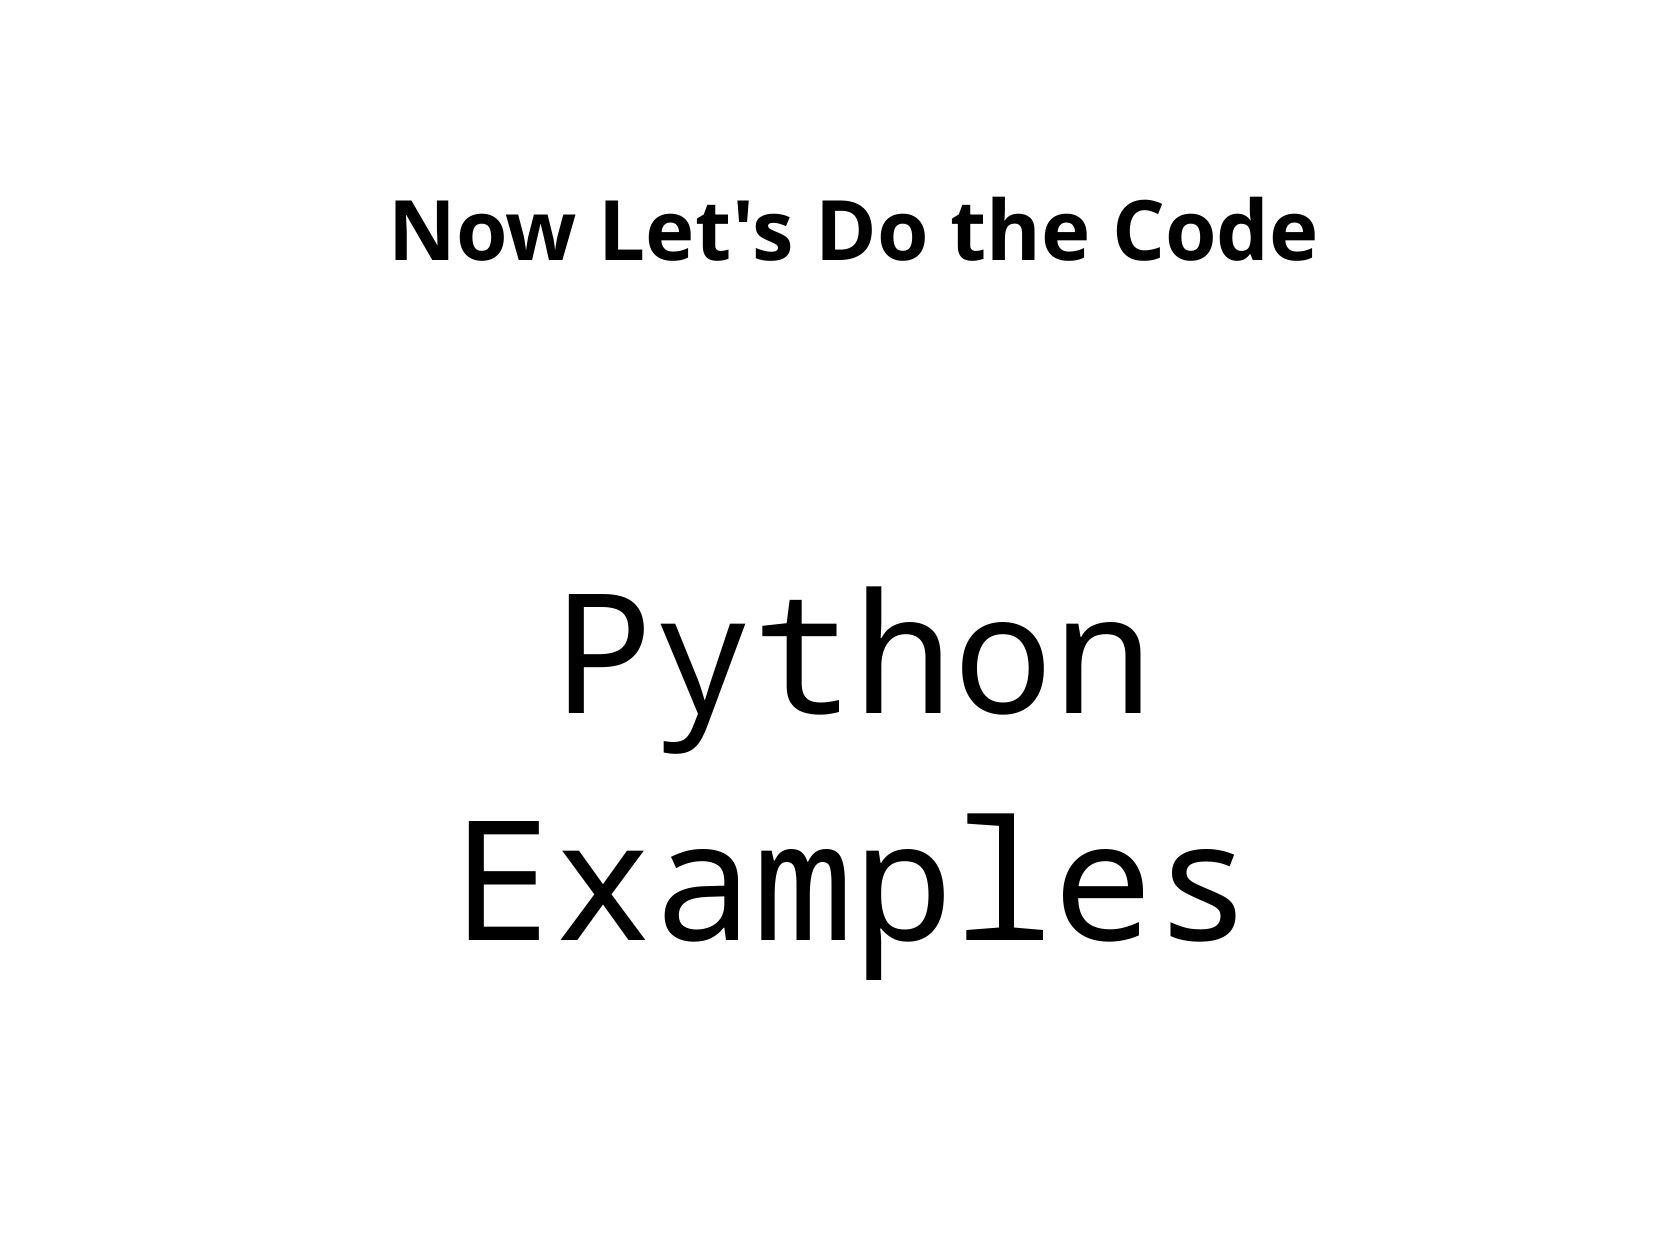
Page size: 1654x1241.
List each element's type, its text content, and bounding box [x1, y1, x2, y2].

text_box Now Let's Do the Code Python Examples [232, 163, 1475, 967]
